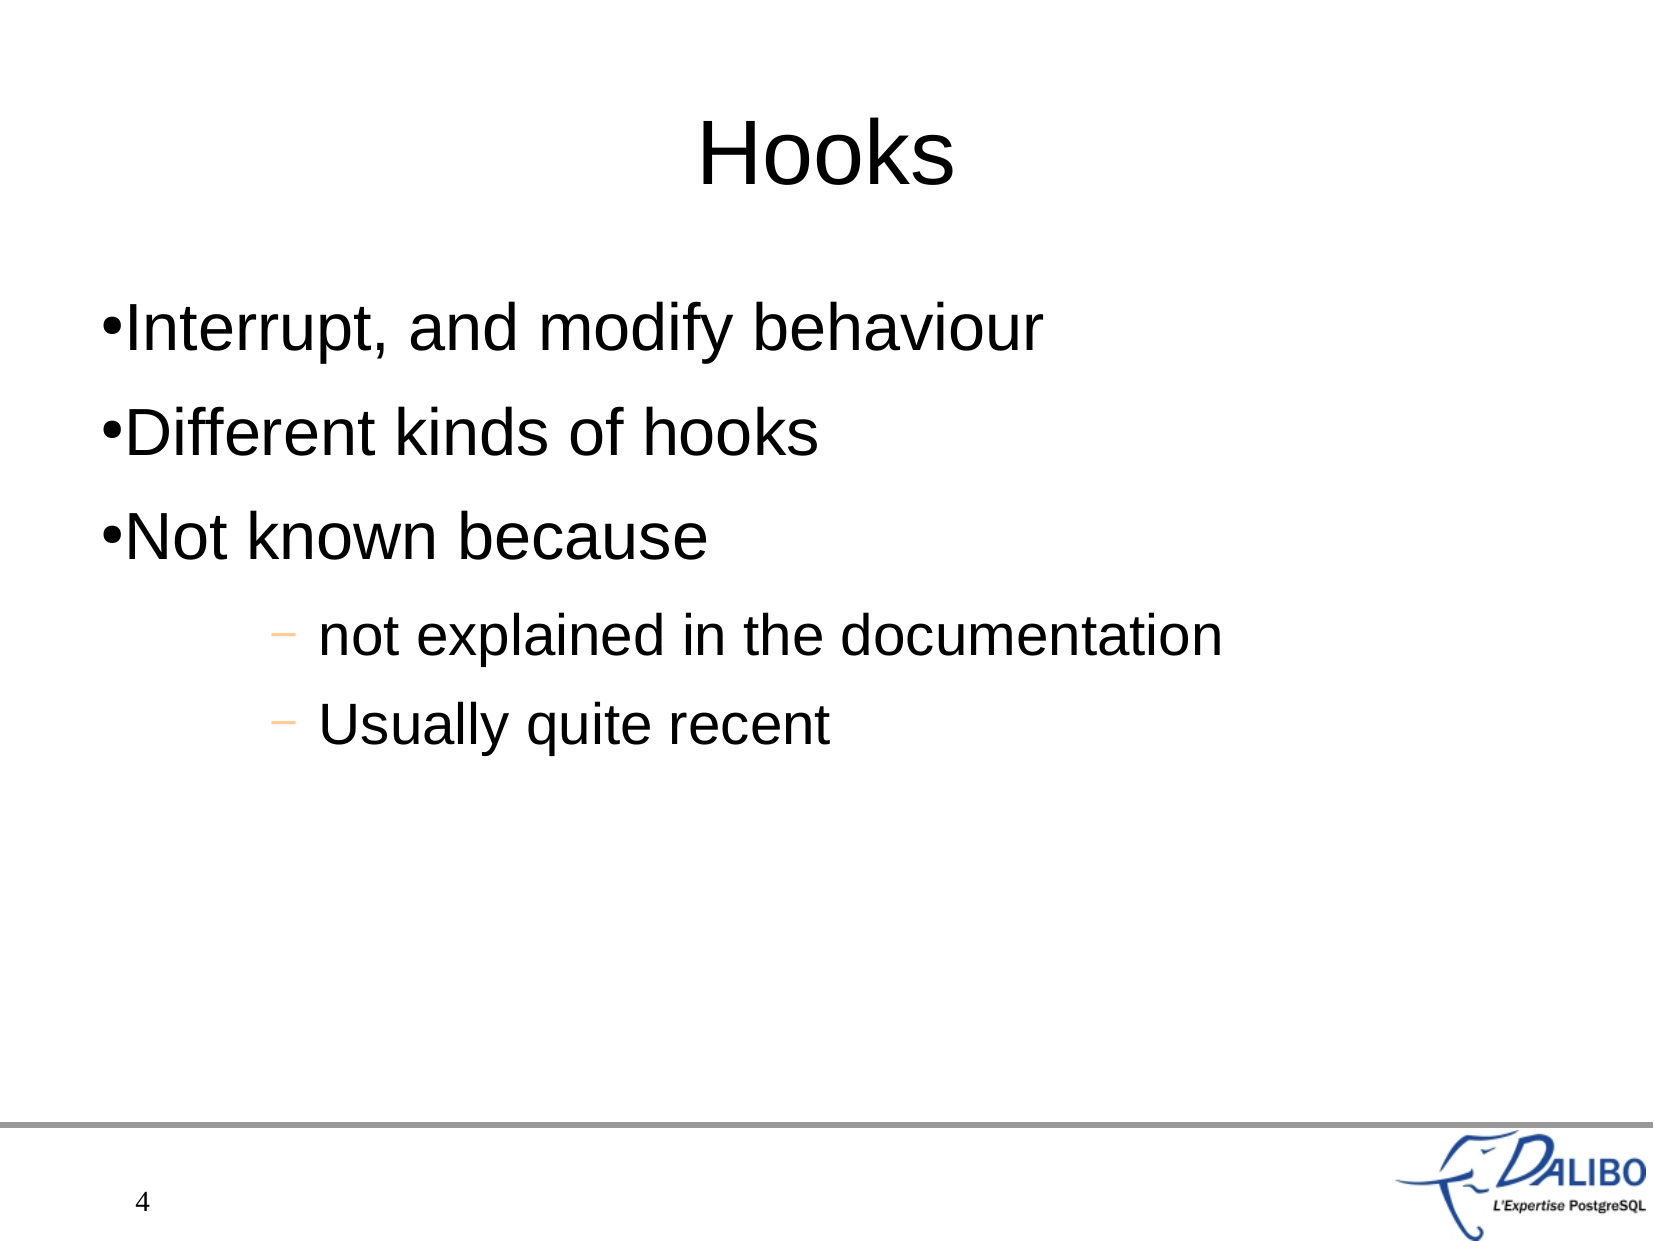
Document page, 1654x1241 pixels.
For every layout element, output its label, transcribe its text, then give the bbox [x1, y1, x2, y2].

picture [1395, 1130, 1646, 1241]
list Interrupt, and modify behaviour Different kinds of hooks Not known because not explained in the documentation Usually quite recent [82, 290, 1571, 1109]
title Hooks [82, 49, 1571, 257]
